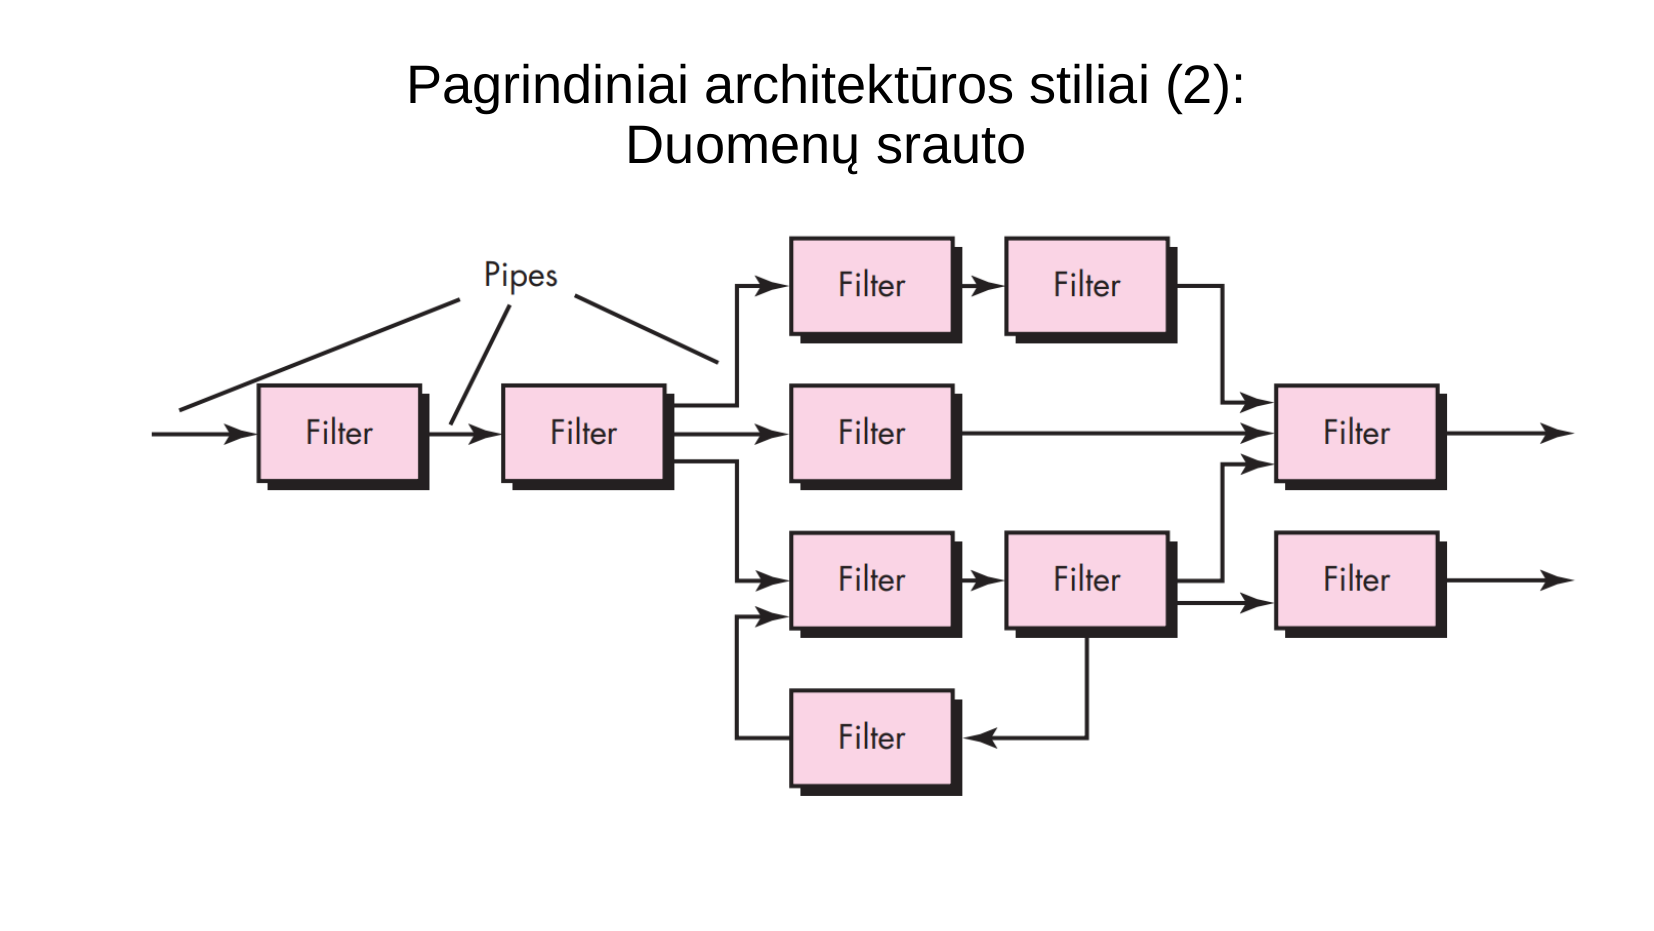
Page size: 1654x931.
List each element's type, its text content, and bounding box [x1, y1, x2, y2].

title Pagrindiniai architektūros stiliai (2): Duomenų srauto [82, 37, 1571, 193]
picture [120, 209, 1609, 837]
